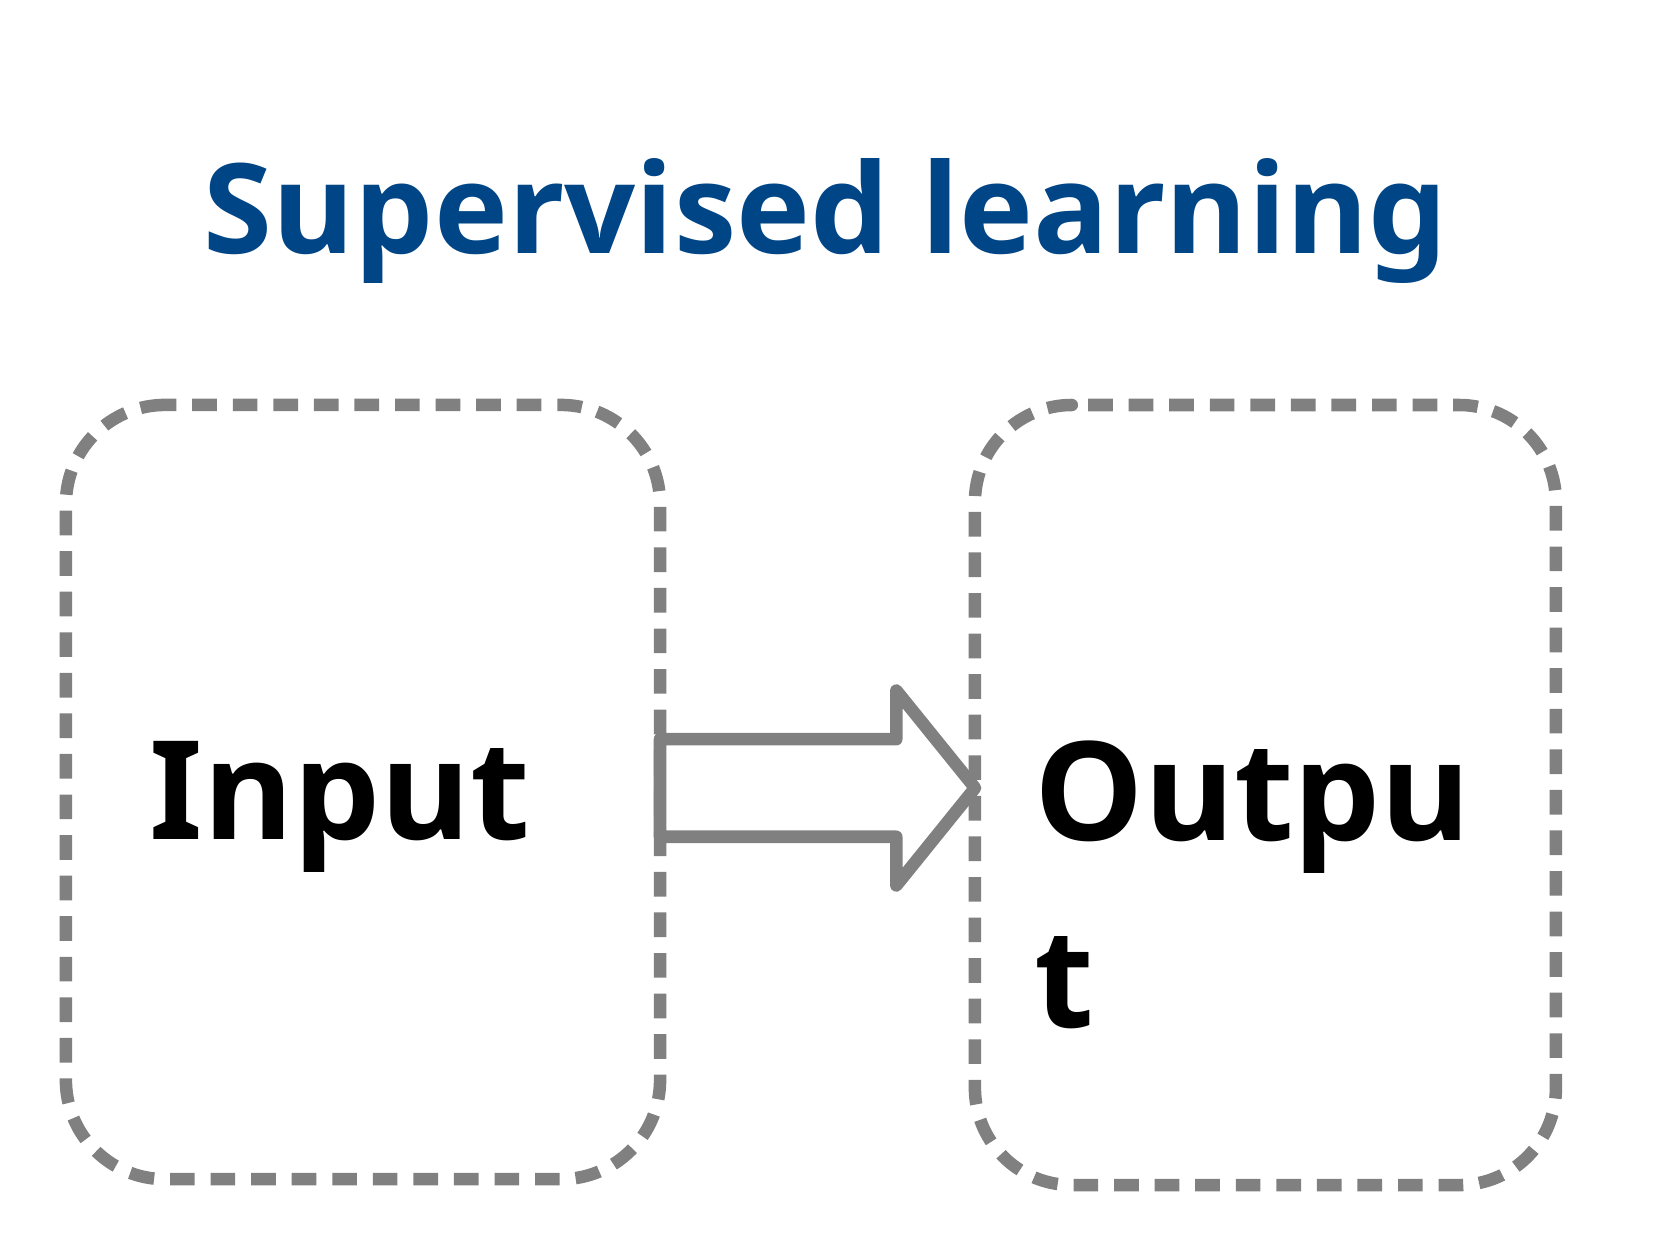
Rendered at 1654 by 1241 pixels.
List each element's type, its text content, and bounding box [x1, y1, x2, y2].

title Supervised learning [82, 49, 1571, 360]
text_box Output [1020, 685, 1531, 855]
text_box [65, 404, 1556, 1186]
text_box Input [135, 685, 556, 855]
